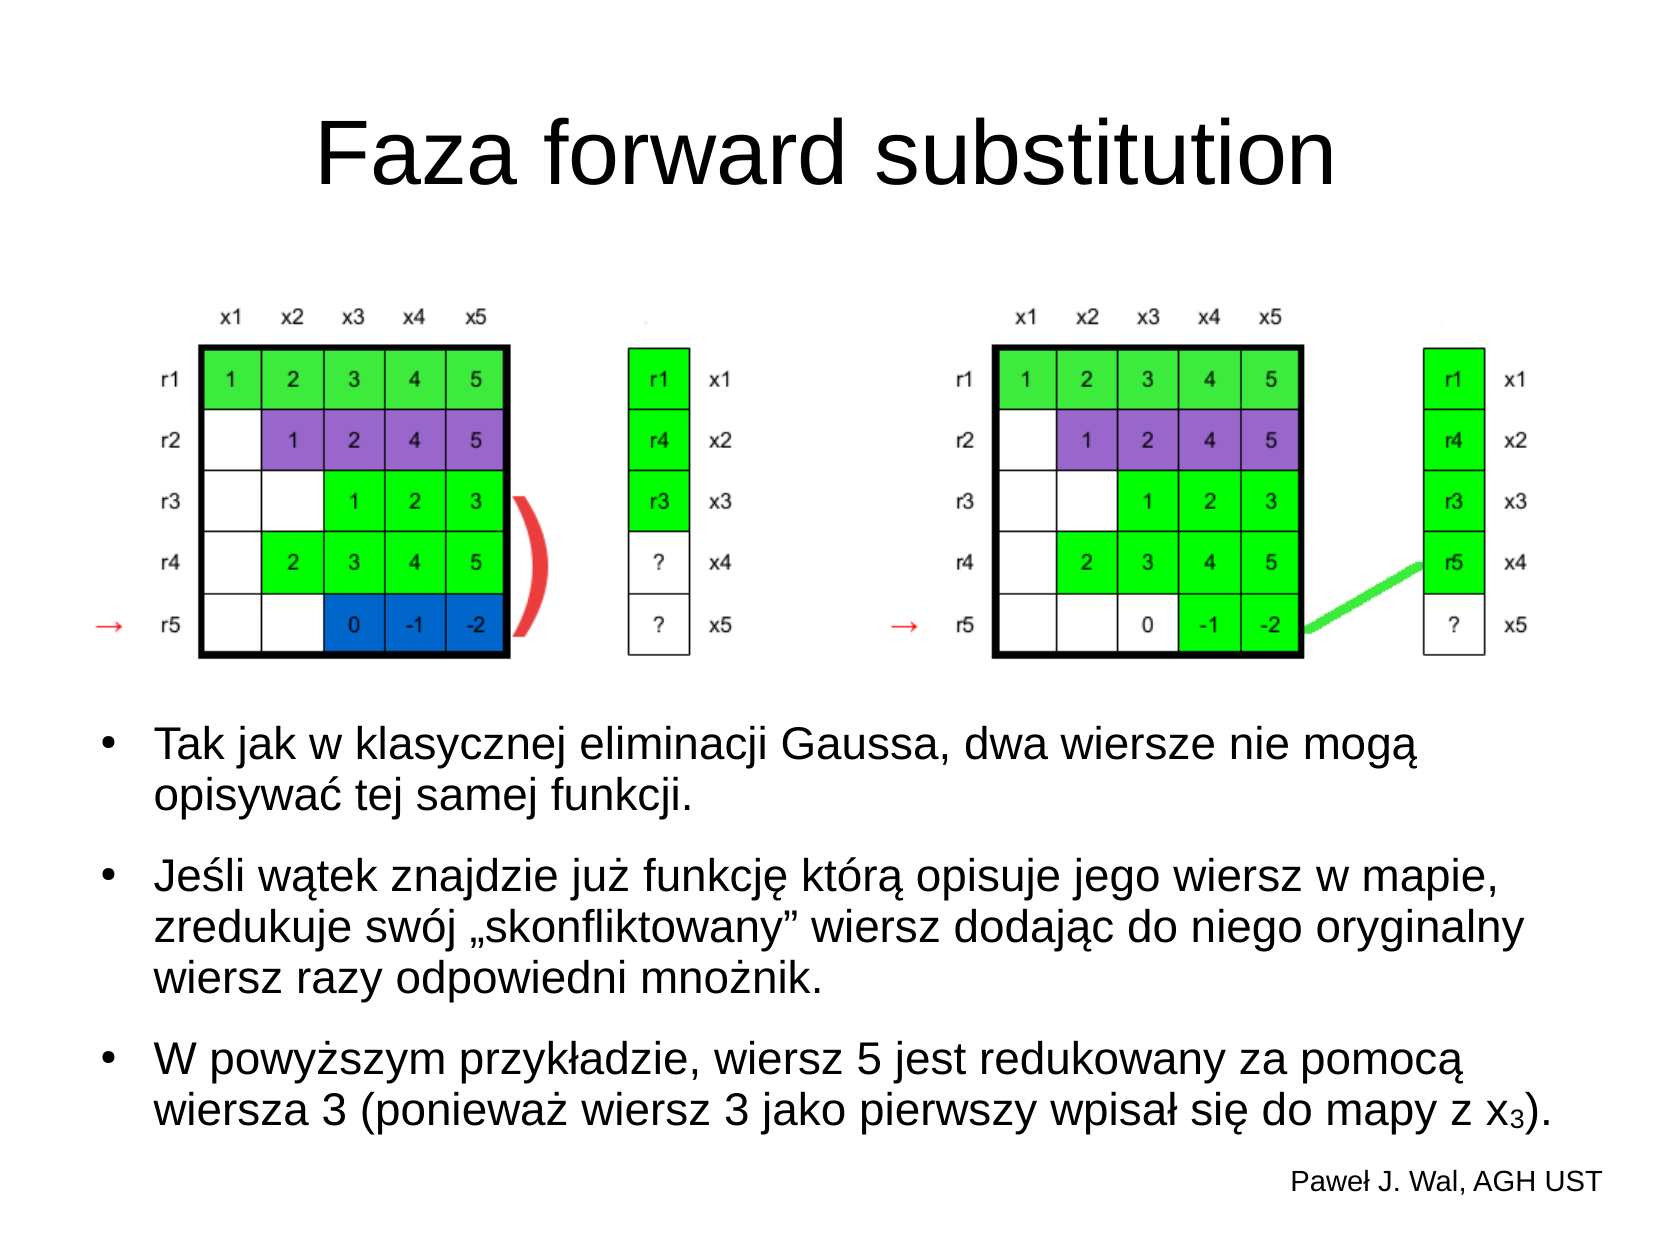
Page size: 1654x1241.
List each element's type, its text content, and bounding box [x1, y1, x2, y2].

picture [86, 290, 1567, 681]
title Faza forward substitution [82, 49, 1571, 257]
list Tak jak w klasycznej eliminacji Gaussa, dwa wiersze nie mogą opisywać tej samej funkcji. Jeśli wątek znajdzie już funkcję którą opisuje jego wiersz w mapie, zredukuje swój „skonfliktowany” wiersz dodając do niego oryginalny wiersz razy odpowiedni mnożnik. W powyższym przykładzie, wiersz 5 jest redukowany za pomocą wiersza 3 (ponieważ wiersz 3 jako pierwszy wpisał się do mapy z x3). [82, 717, 1571, 1149]
text_box Paweł J. Wal, AGH UST [1275, 1157, 1627, 1205]
